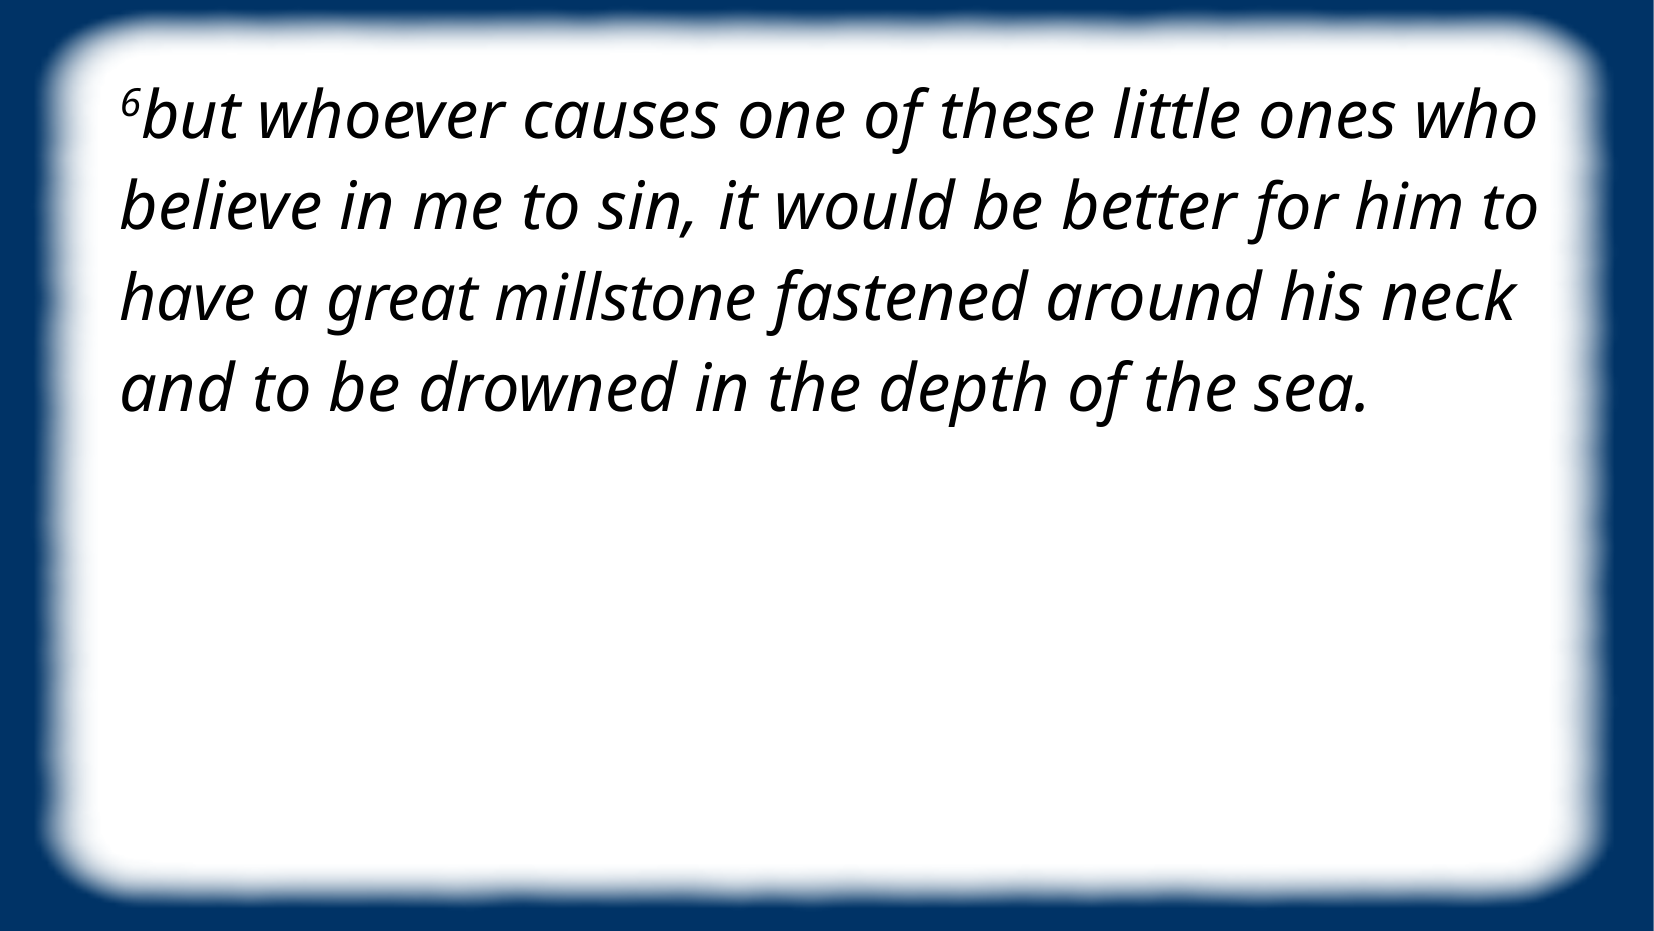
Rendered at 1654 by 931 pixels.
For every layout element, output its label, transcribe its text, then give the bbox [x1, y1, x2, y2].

picture [0, 0, 1654, 931]
text_box 6but whoever causes one of these little ones who believe in me to sin, it would be better for him to have a great millstone fastened around his neck and to be drowned in the depth of the sea. [105, 60, 1561, 519]
